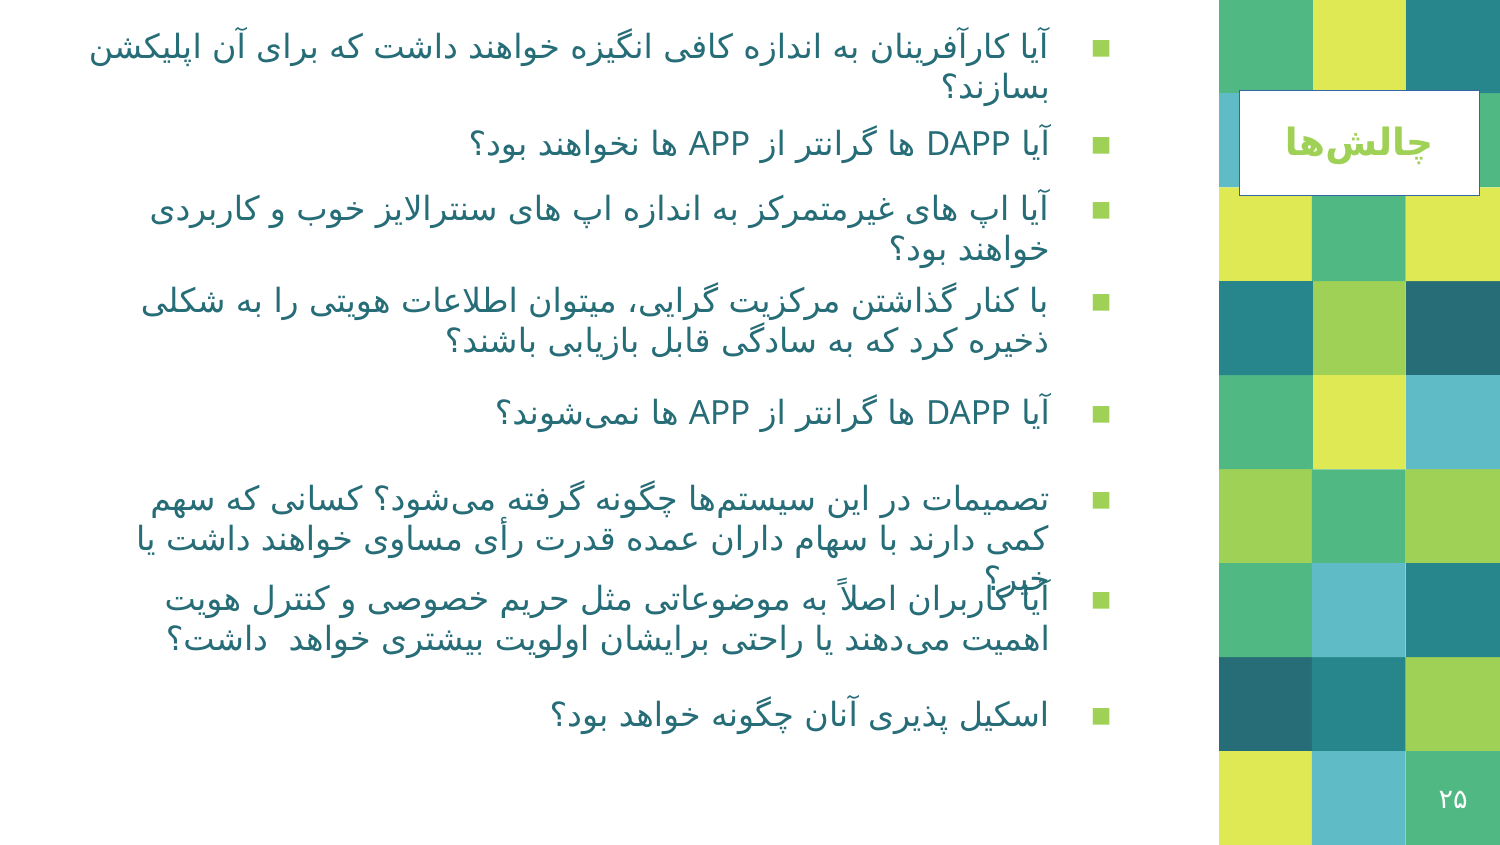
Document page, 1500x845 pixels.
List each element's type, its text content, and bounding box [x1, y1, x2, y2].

slide_number ۲۵ [1405, 750, 1500, 845]
list با کنار گذاشتن مرکزیت گرایی، میتوان اطلاعات هویتی را به شکلی ذخیره کرد که به سادگی قابل بازیابی باشند؟ [73, 263, 1141, 354]
list آیا DAPP ها گرانتر از APP ها نخواهند بود؟ [73, 107, 1141, 171]
text_box چالش‌ها [1239, 90, 1480, 196]
list تصمیمات در این سیستم‌ها چگونه گرفته می‌شود؟ کسانی که سهم کمی دارند با سهام داران عمده قدرت رأی مساوی خواهند داشت یا خیر؟ [73, 461, 1141, 552]
list آیا کاربران اصلاً به موضوعاتی مثل حریم خصوصی و کنترل هویت اهمیت می‌دهند یا راحتی برایشان اولویت بیشتری خواهد داشت؟ [73, 562, 1141, 653]
list آیا اپ های غیرمتمرکز به اندازه اپ های سنترالایز خوب و کاربردی خواهند بود؟ [73, 171, 1141, 262]
list آیا کارآفرینان به اندازه کافی انگیزه خواهند داشت که برای آن اپلیکشن بسازند؟ [73, 9, 1141, 100]
list آیا DAPP ها گرانتر از APP ها نمی‌شوند؟ [73, 376, 1141, 461]
list اسکیل پذیری آنان چگونه خواهد بود؟ [73, 677, 1141, 768]
